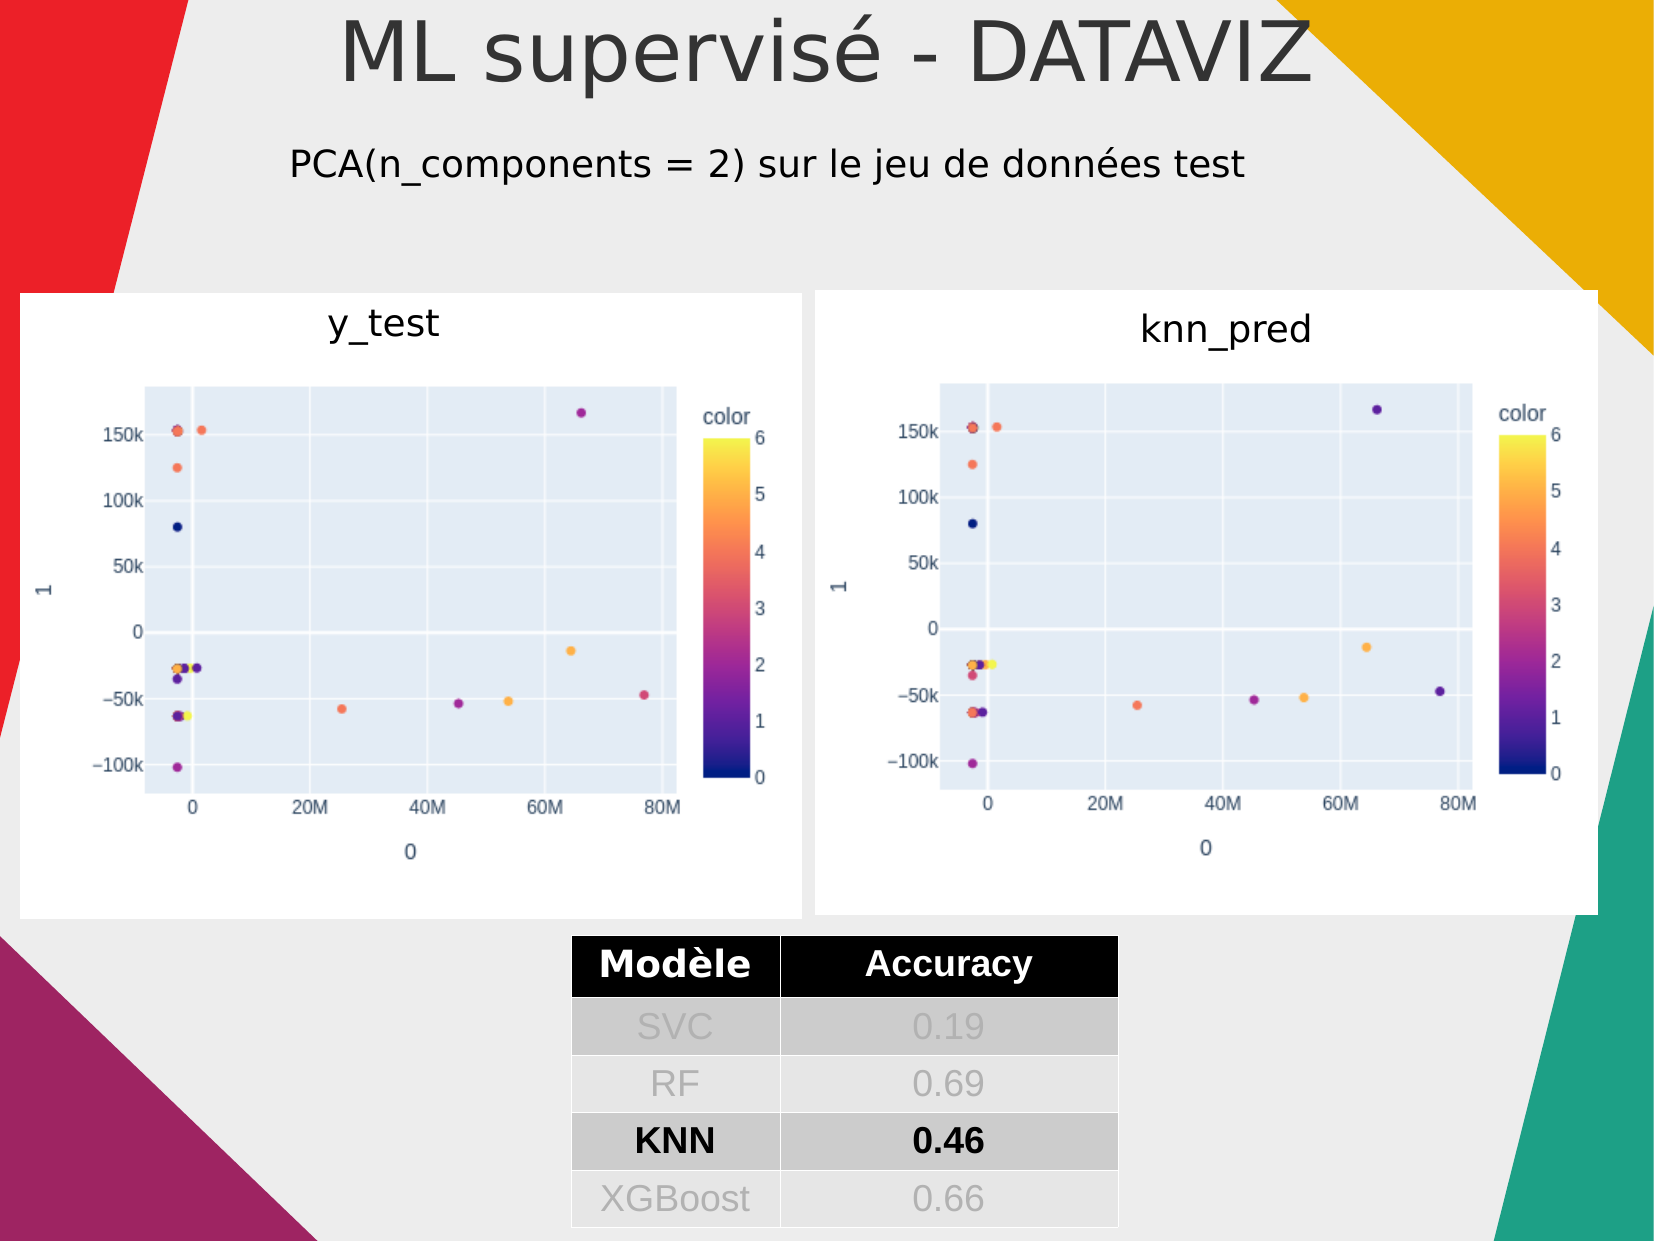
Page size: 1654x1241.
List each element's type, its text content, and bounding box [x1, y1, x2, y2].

text_box PCA(n_components = 2) sur le jeu de données test [274, 135, 1276, 237]
table_cell SVC [572, 998, 780, 1055]
table_cell XGBoost [572, 1171, 780, 1227]
table_cell 0.69 [781, 1056, 1118, 1112]
table_cell 0.66 [781, 1171, 1118, 1227]
table_header Modèle [572, 936, 780, 997]
title ML supervisé - DATAVIZ [114, 0, 1539, 106]
table_cell 0.46 [781, 1113, 1118, 1170]
table_header Accuracy [781, 936, 1118, 997]
picture [20, 293, 802, 919]
text_box knn_pred [1125, 300, 1336, 361]
text_box y_test [312, 294, 478, 353]
table_cell 0.19 [781, 998, 1118, 1055]
table_cell KNN [572, 1113, 780, 1170]
picture [815, 290, 1598, 916]
table_cell RF [572, 1056, 780, 1112]
